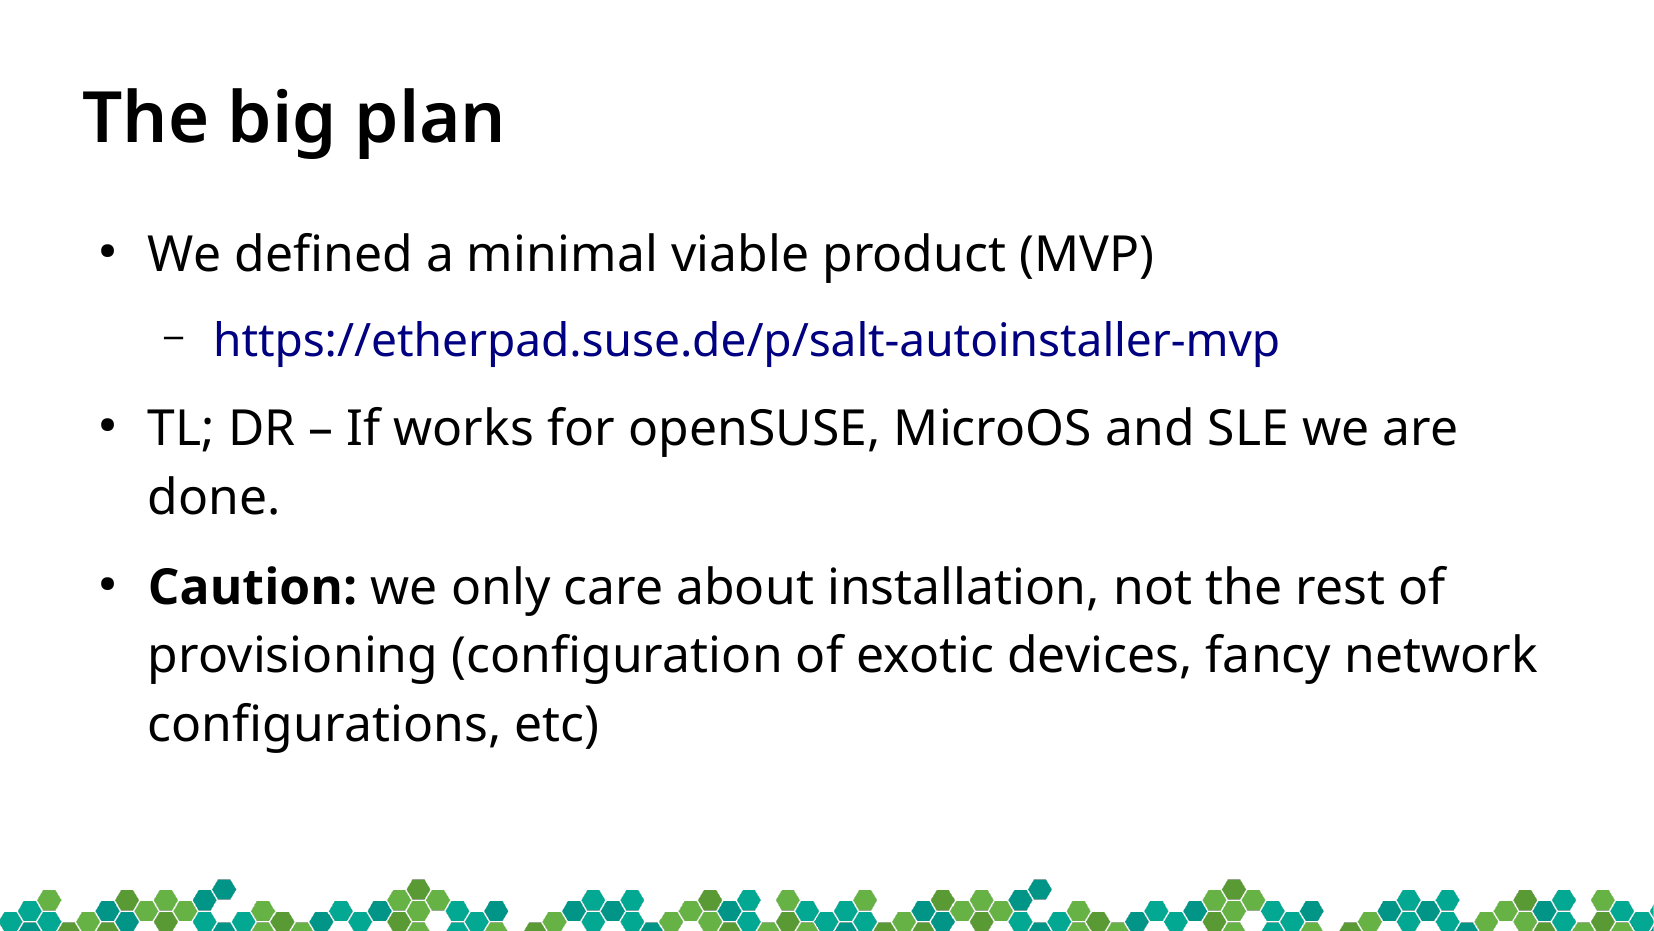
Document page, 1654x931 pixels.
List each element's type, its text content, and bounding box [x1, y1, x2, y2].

picture [0, 871, 1654, 931]
title The big plan [82, 37, 1571, 193]
list We defined a minimal viable product (MVP) https://etherpad.suse.de/p/salt-autoinstaller-mvp TL; DR – If works for openSUSE, MicroOS and SLE we are done. Caution: we only care about installation, not the rest of provisioning (configuration of exotic devices, fancy network configurations, etc) [82, 217, 1571, 758]
